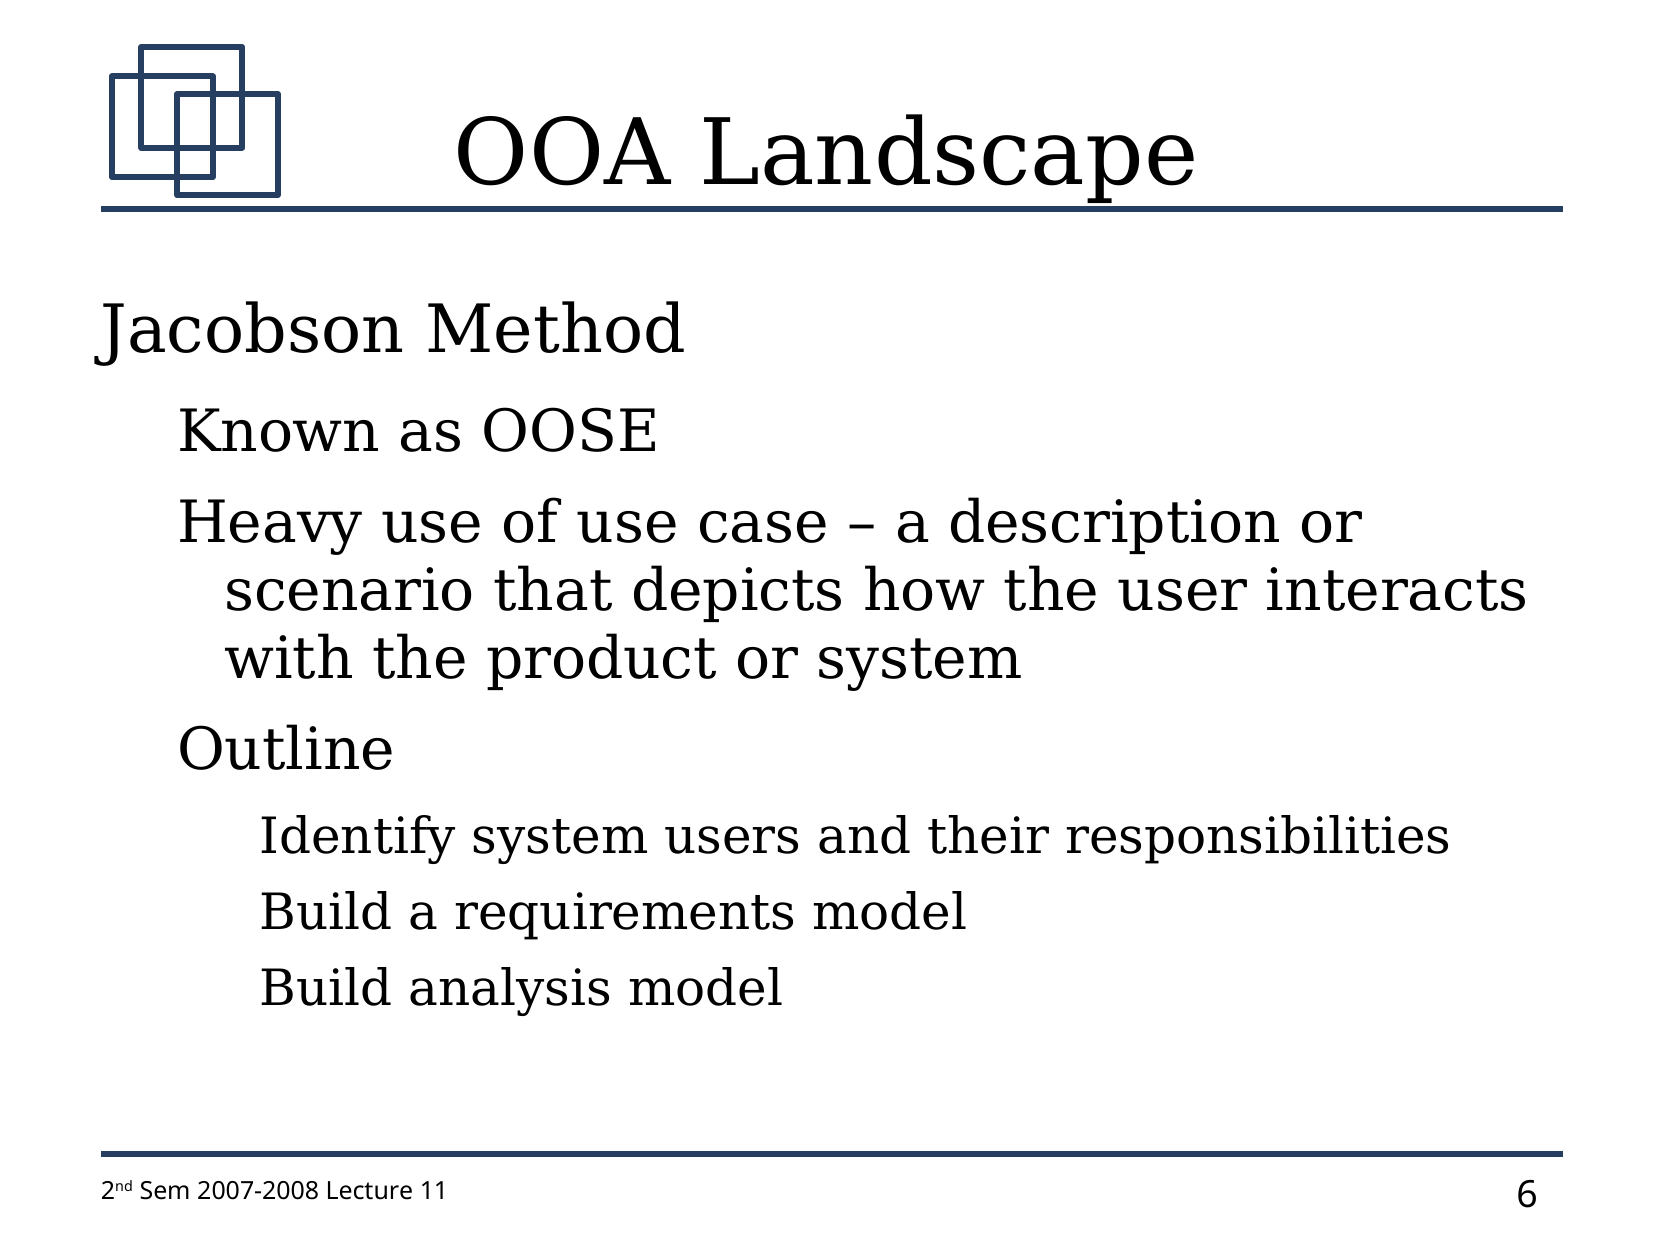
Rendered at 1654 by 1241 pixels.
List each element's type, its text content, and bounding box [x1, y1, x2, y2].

title OOA Landscape [82, 49, 1571, 257]
list Jacobson Method Known as OOSE Heavy use of use case – a description or scenario that depicts how the user interacts with the product or system Outline Identify system users and their responsibilities Build a requirements model Build analysis model [82, 290, 1571, 1109]
